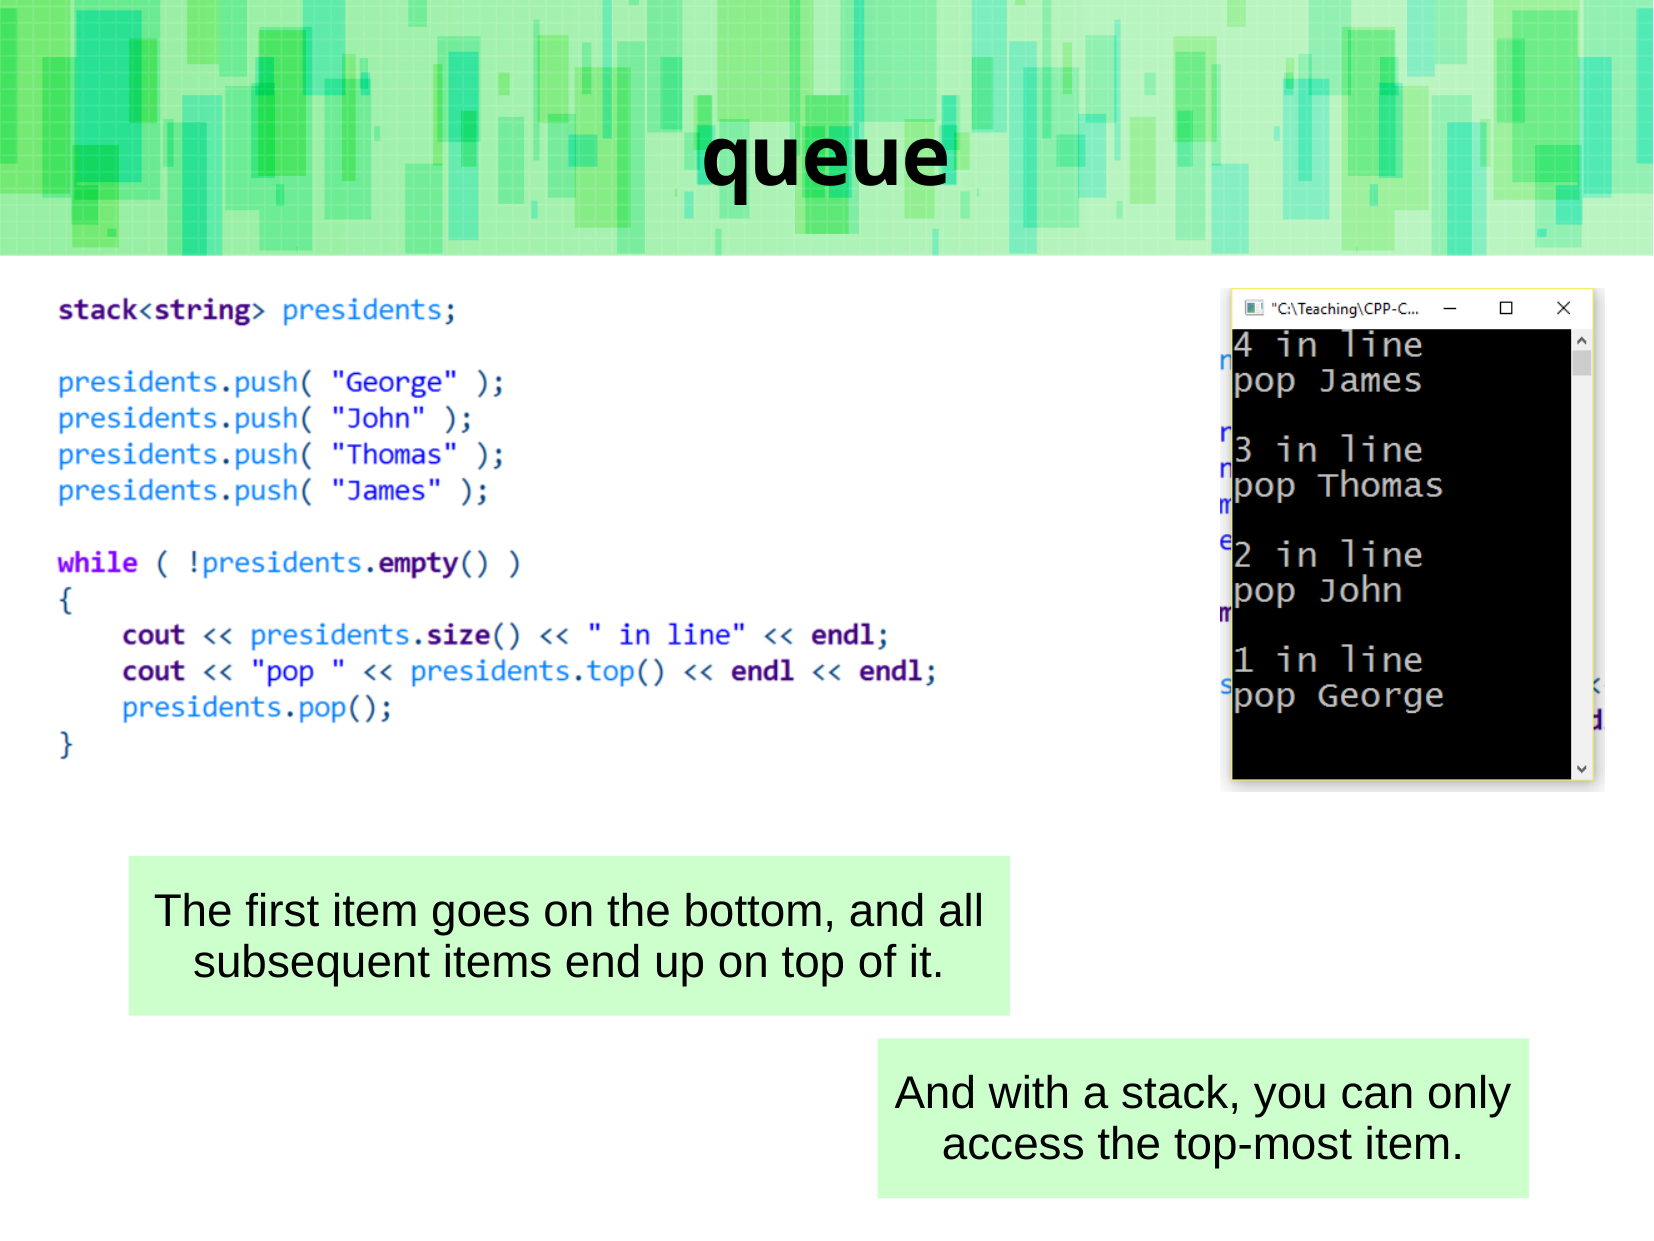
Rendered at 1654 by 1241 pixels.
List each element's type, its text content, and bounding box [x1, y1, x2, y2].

text_box The first item goes on the bottom, and all subsequent items end up on top of it. [128, 855, 1010, 1016]
title queue [82, 49, 1571, 257]
text_box And with a stack, you can only access the top-most item. [877, 1038, 1529, 1199]
picture [0, 0, 1654, 1241]
